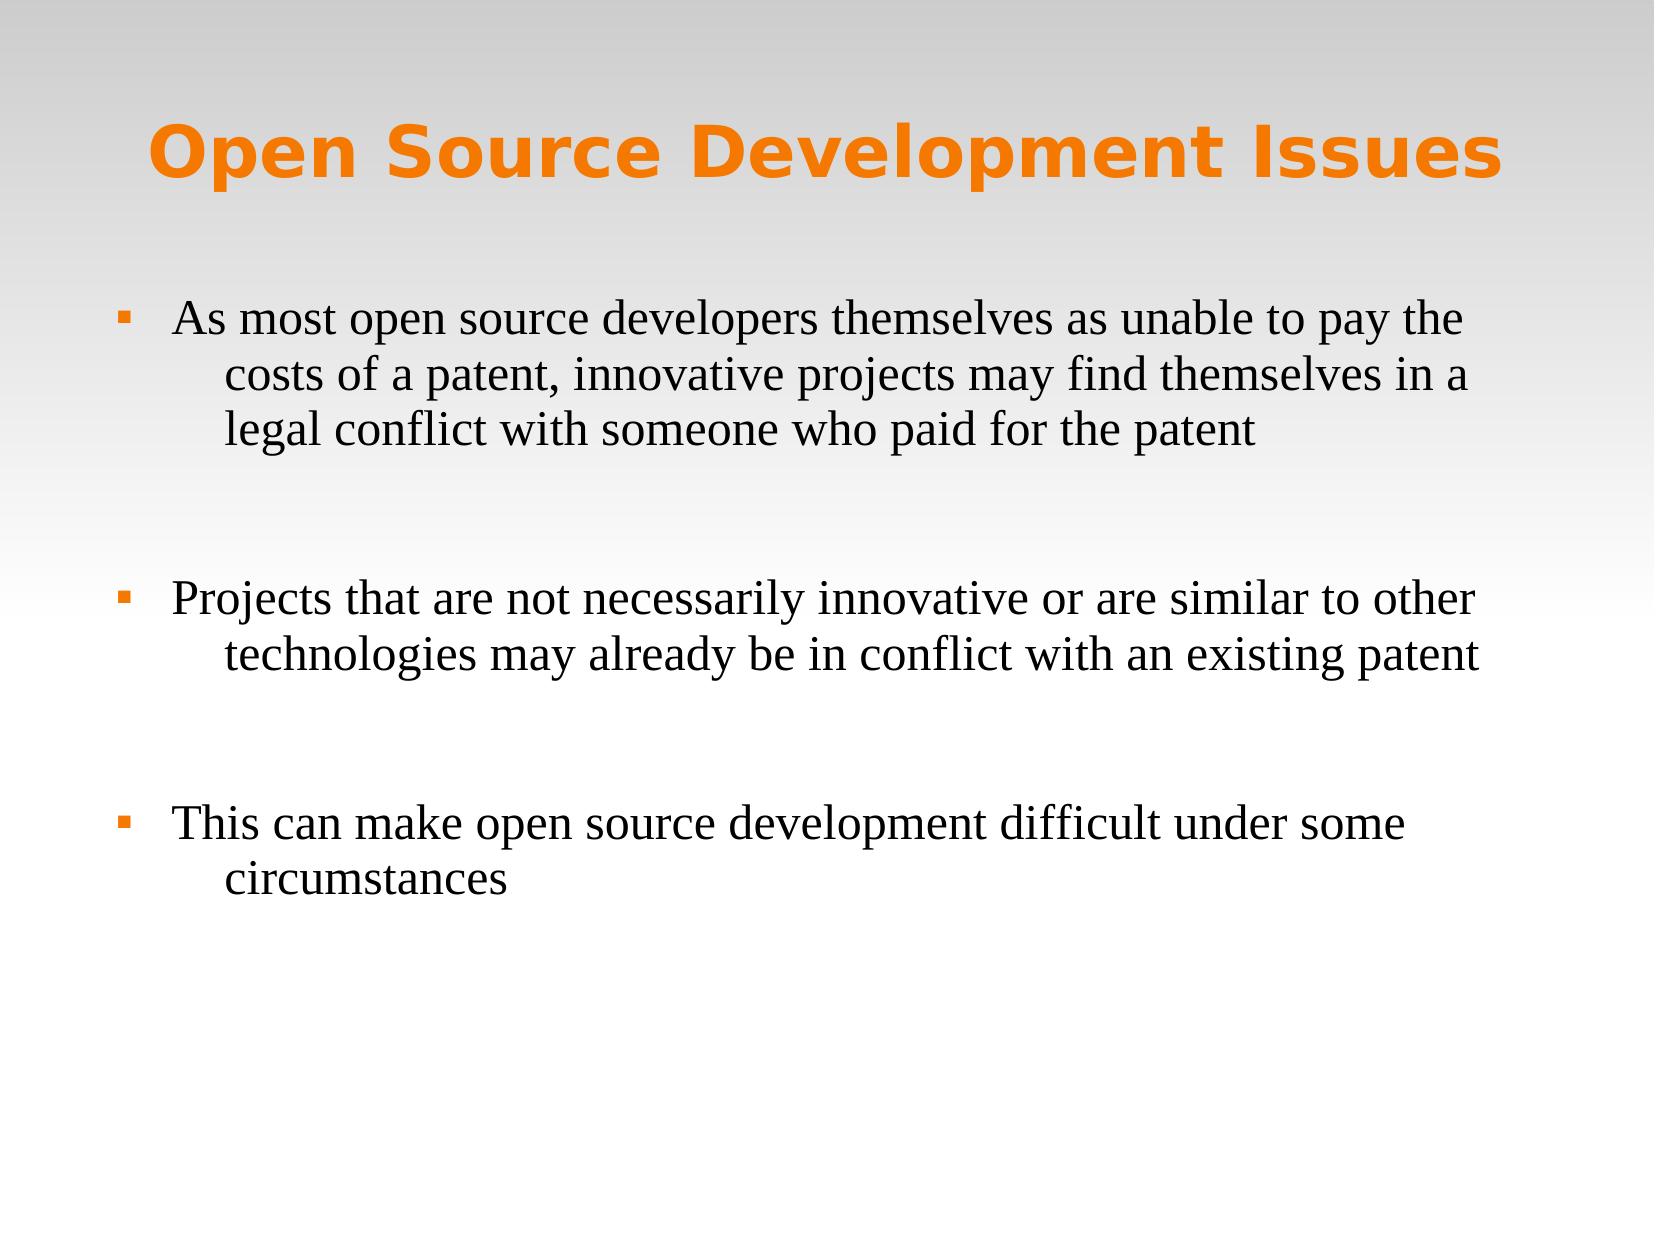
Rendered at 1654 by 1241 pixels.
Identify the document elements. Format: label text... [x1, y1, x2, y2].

title Open Source Development Issues [82, 49, 1571, 257]
list As most open source developers themselves as unable to pay the costs of a patent, innovative projects may find themselves in a legal conflict with someone who paid for the patent Projects that are not necessarily innovative or are similar to other technologies may already be in conflict with an existing patent This can make open source development difficult under some circumstances [82, 290, 1571, 1109]
